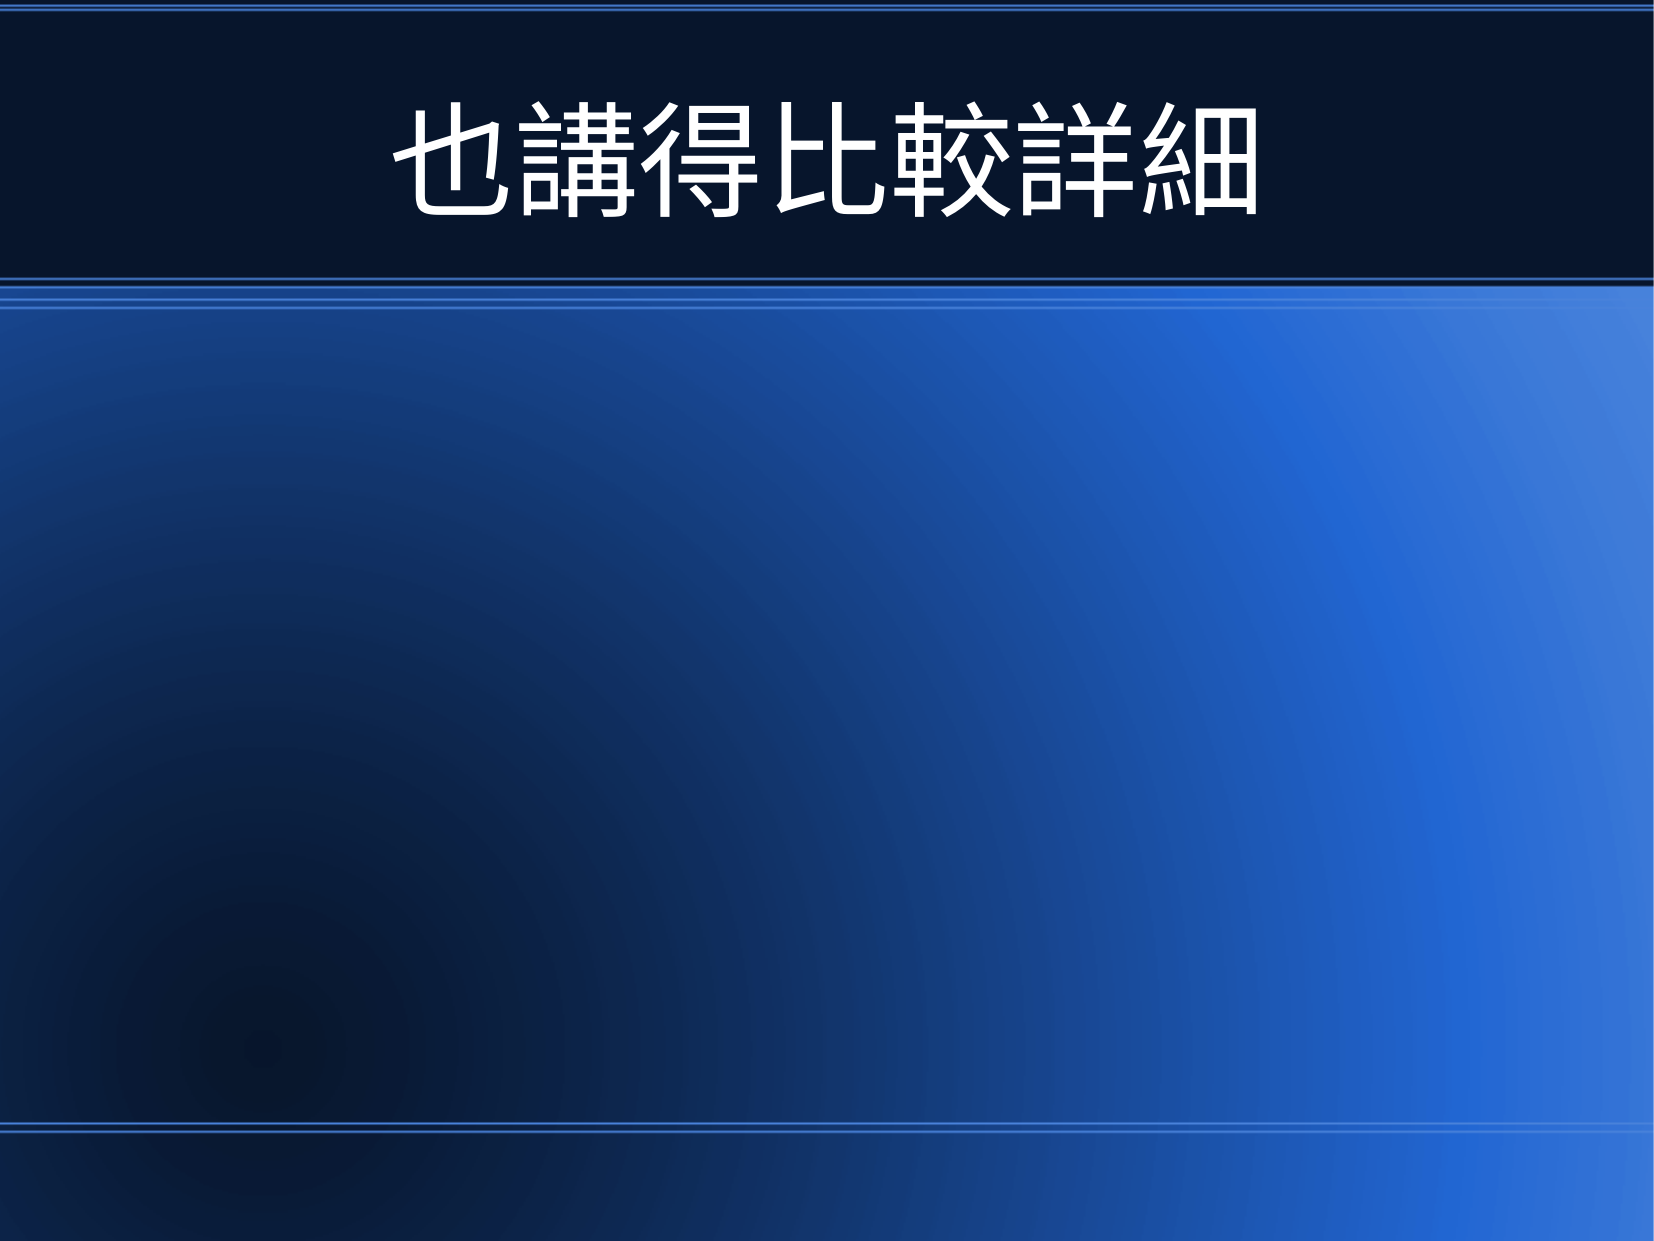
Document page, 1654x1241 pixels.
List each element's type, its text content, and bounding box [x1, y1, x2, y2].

title 也講得比較詳細 [82, 49, 1571, 257]
picture [0, 0, 1654, 1241]
